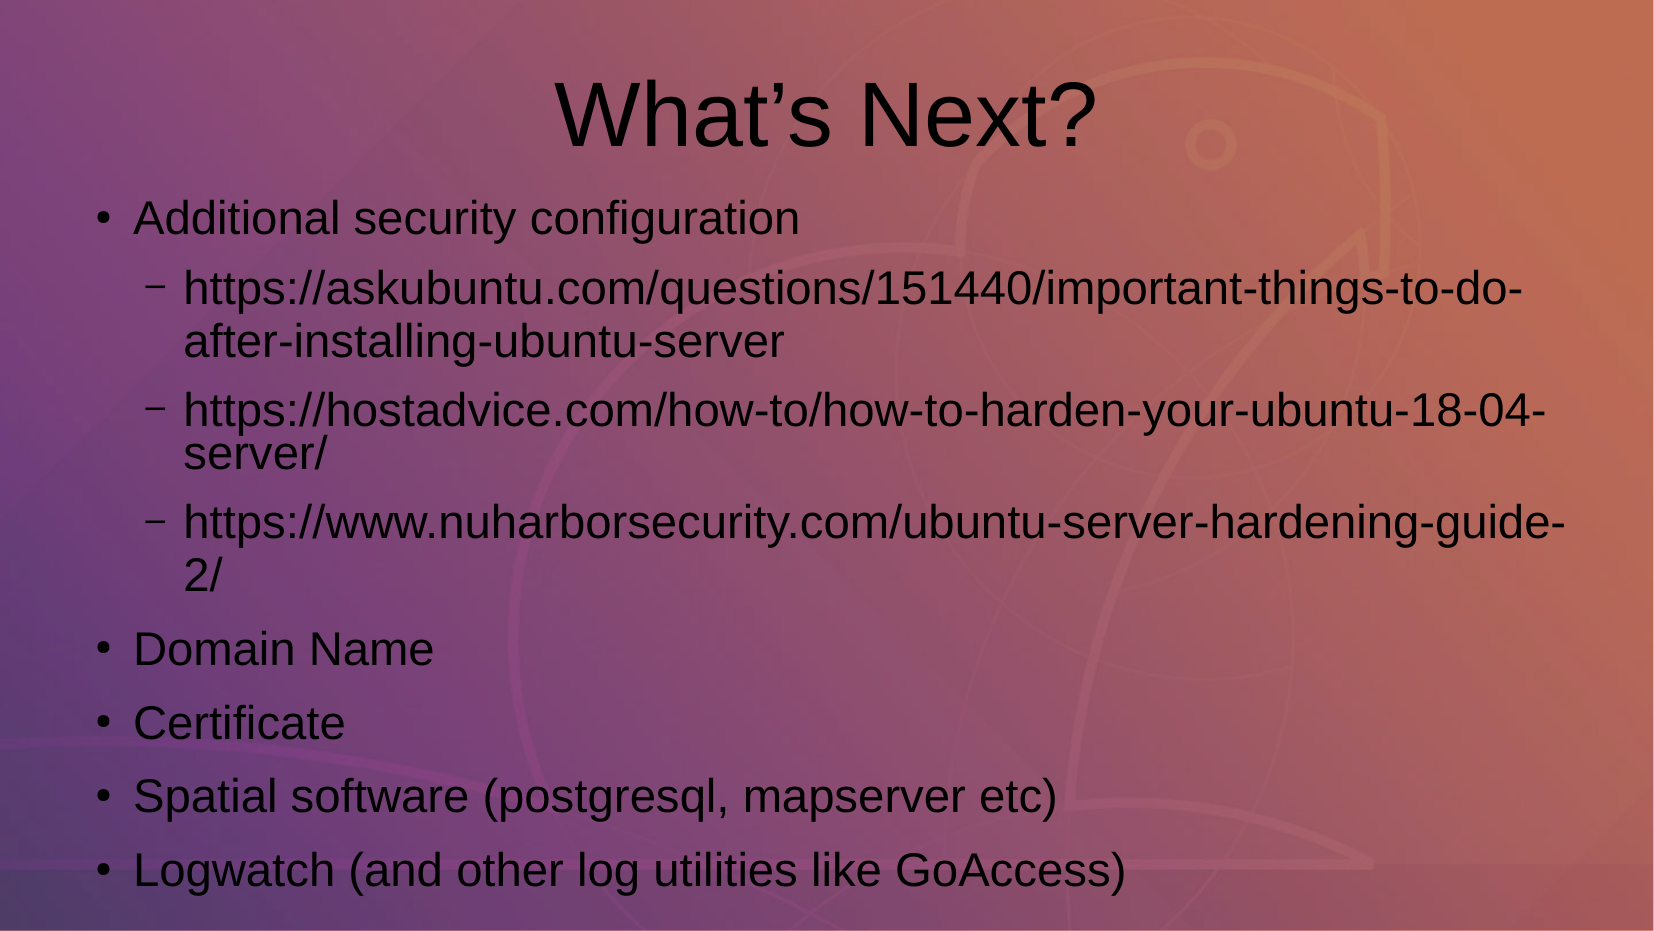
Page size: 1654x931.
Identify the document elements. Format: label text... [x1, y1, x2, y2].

list Additional security configuration https://askubuntu.com/questions/151440/important-things-to-do-after-installing-ubuntu-server https://hostadvice.com/how-to/how-to-harden-your-ubuntu-18-04-server/ https://www.nuharborsecurity.com/ubuntu-server-hardening-guide-2/ Domain Name Certificate Spatial software (postgresql, mapserver etc) Logwatch (and other log utilities like GoAccess) [82, 192, 1571, 856]
title What’s Next? [82, 37, 1571, 192]
